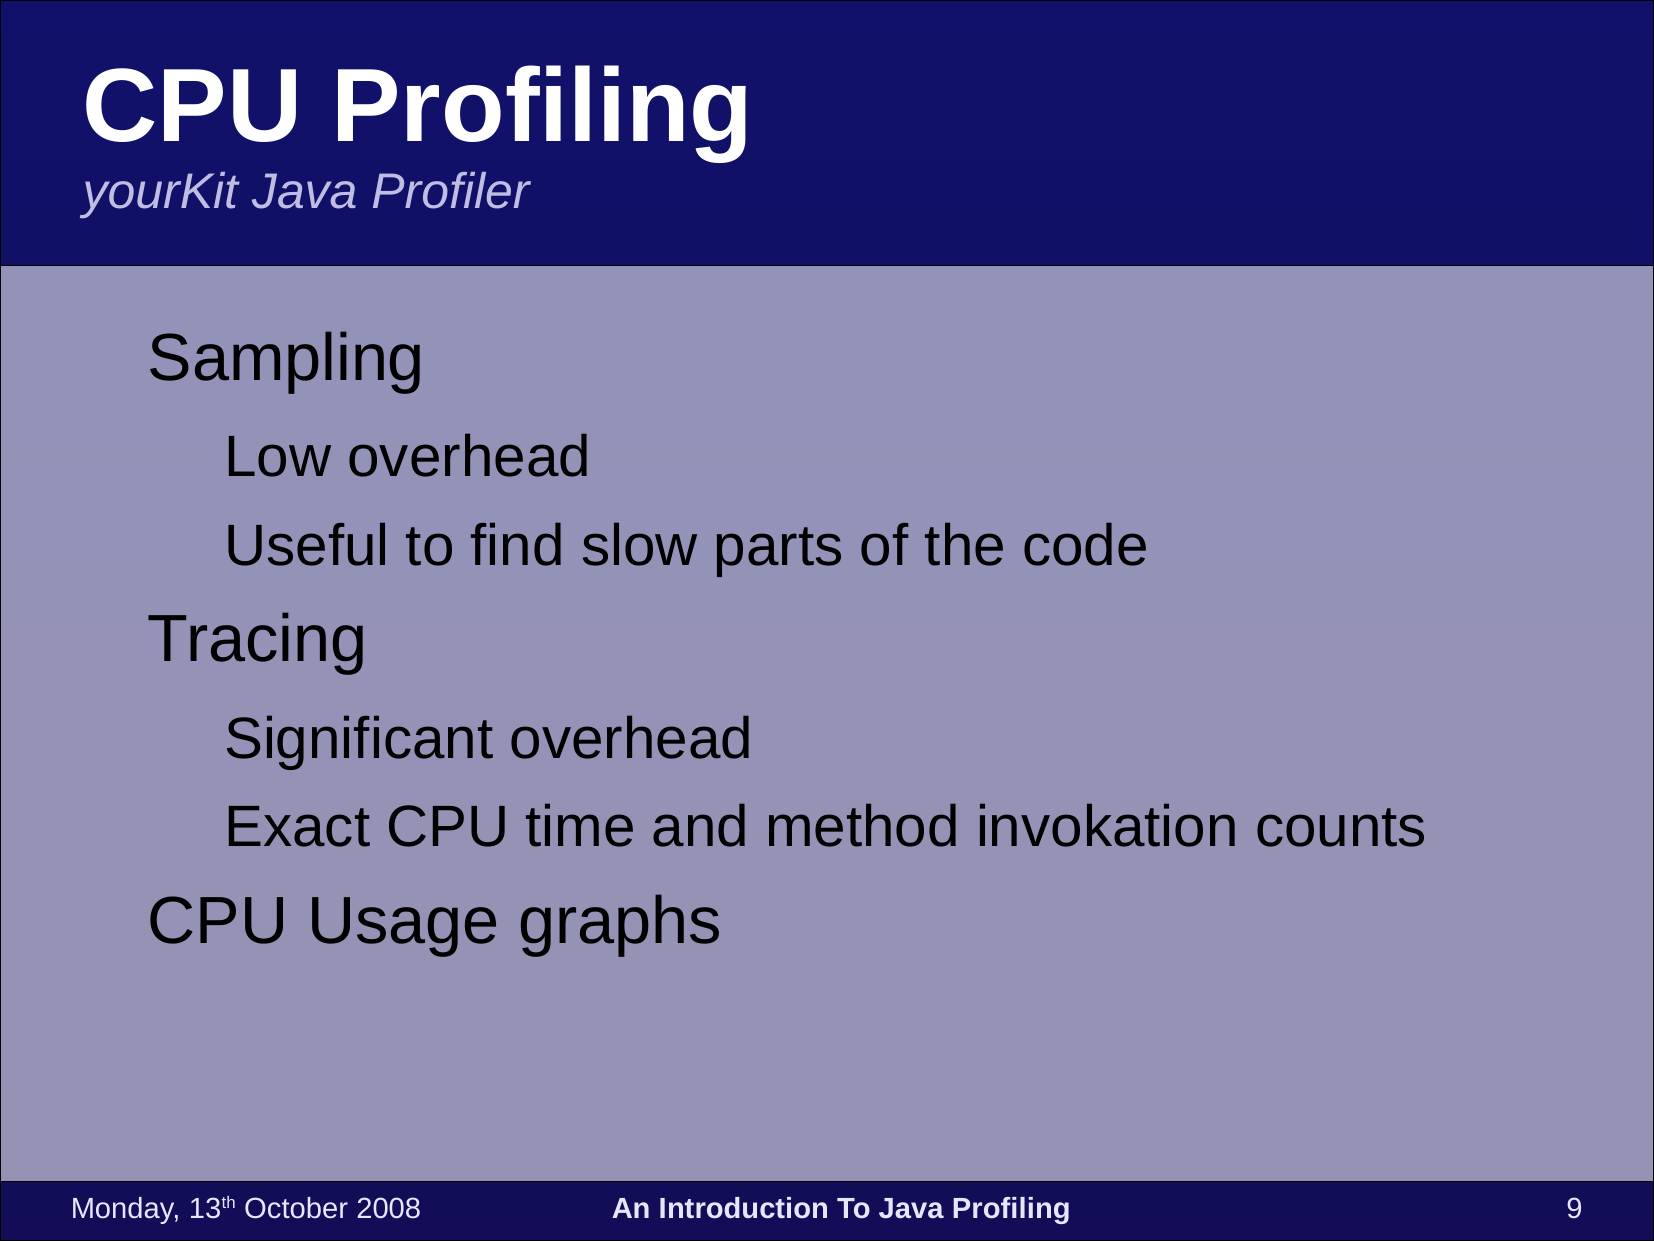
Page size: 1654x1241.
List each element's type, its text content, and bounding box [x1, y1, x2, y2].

title CPU Profiling yourKit Java Profiler [82, 0, 1571, 266]
list Sampling Low overhead Useful to find slow parts of the code Tracing Significant overhead Exact CPU time and method invokation counts CPU Usage graphs [129, 319, 1619, 1139]
